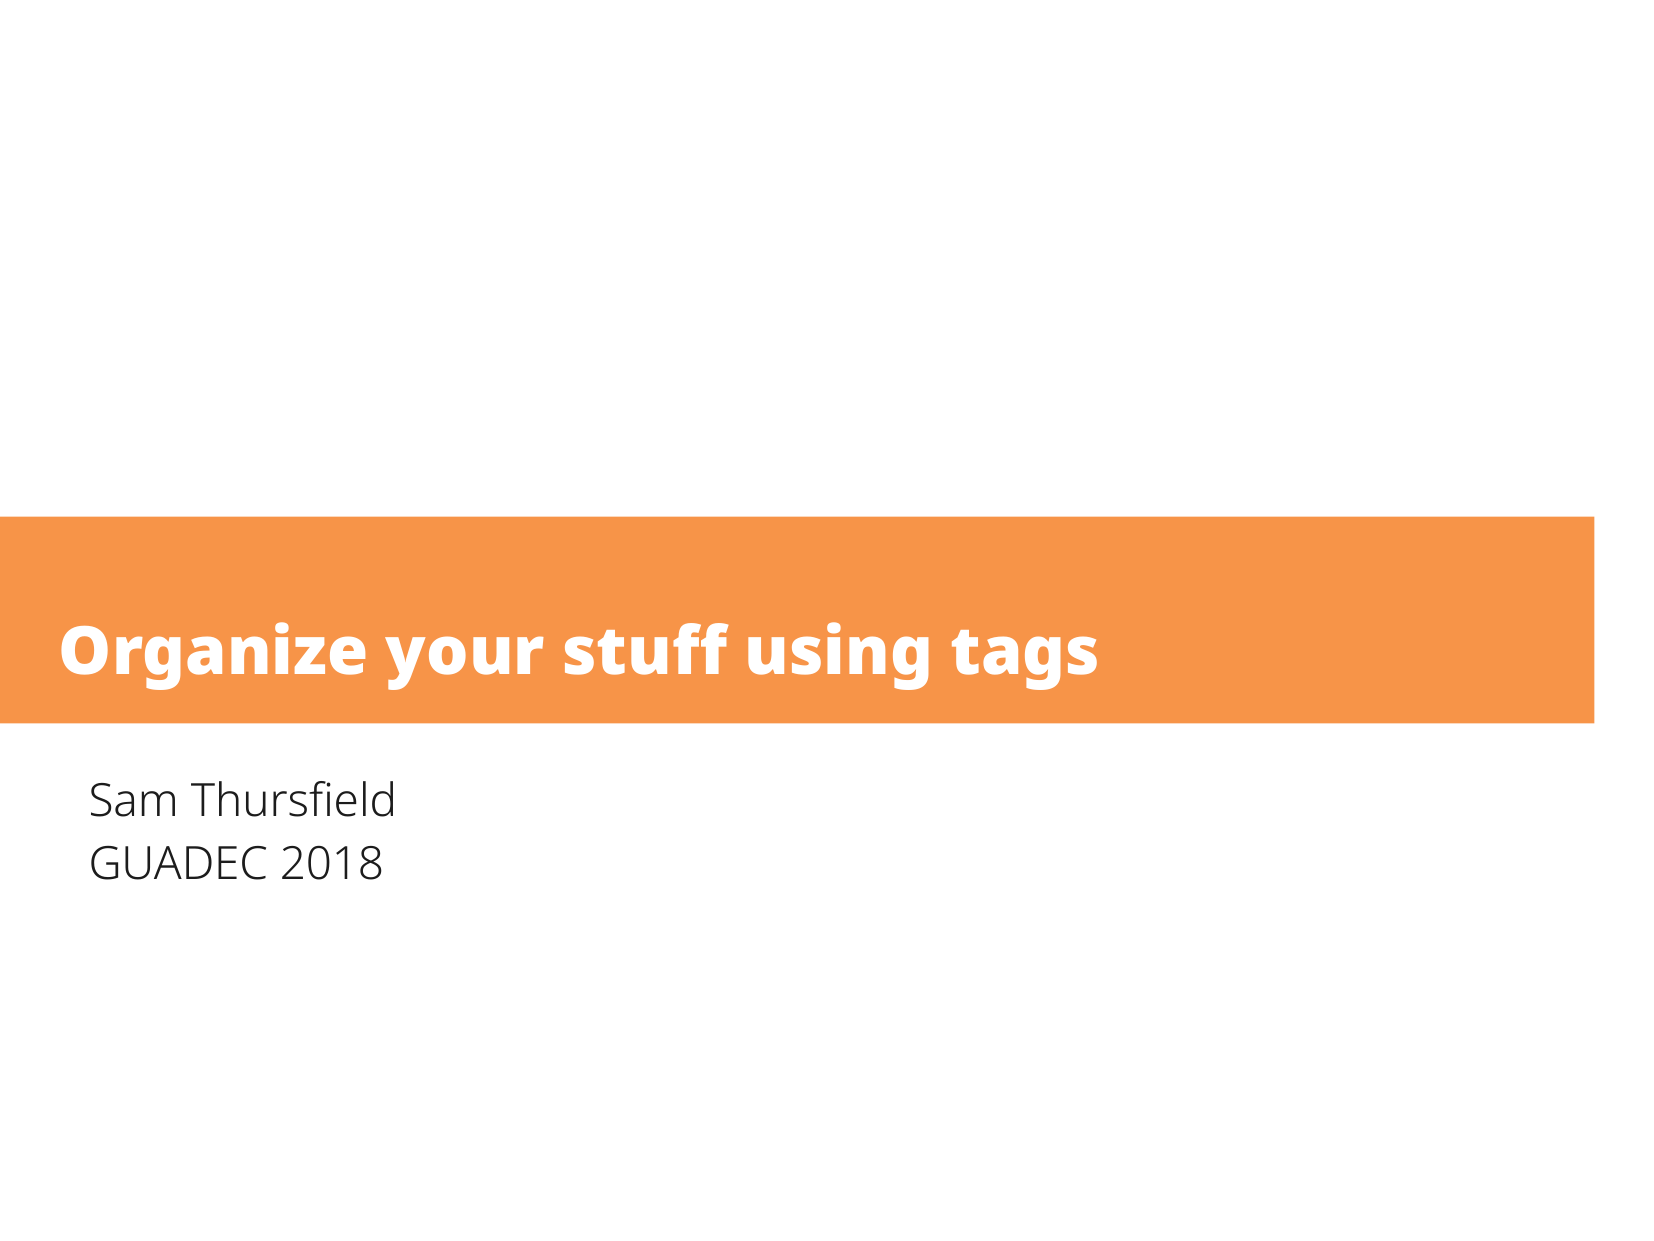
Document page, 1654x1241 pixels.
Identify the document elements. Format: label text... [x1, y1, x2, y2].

title Organize your stuff using tags [59, 546, 1595, 694]
subtitle Sam Thursfield GUADEC 2018 [88, 767, 1595, 1182]
